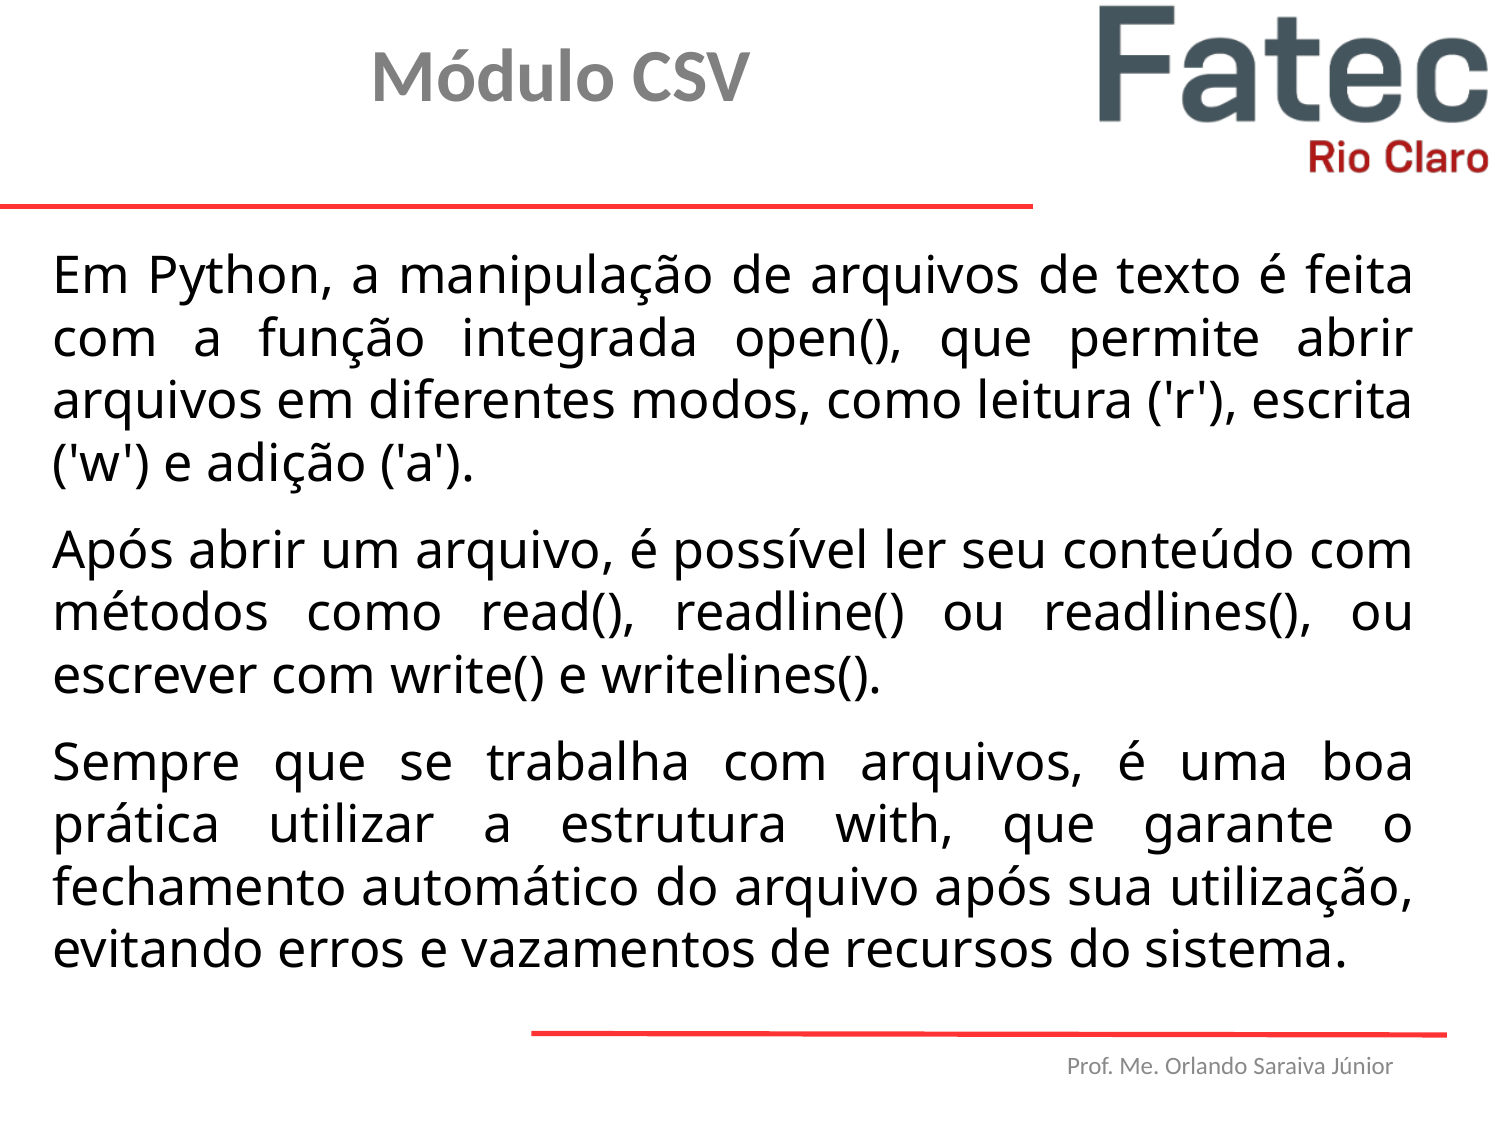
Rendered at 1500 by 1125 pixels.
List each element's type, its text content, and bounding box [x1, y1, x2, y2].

picture [1095, 0, 1496, 180]
title Módulo CSV [29, 19, 1093, 207]
list Em Python, a manipulação de arquivos de texto é feita com a função integrada open(), que permite abrir arquivos em diferentes modos, como leitura ('r'), escrita ('w') e adição ('a'). Após abrir um arquivo, é possível ler seu conteúdo com métodos como read(), readline() ou readlines(), ou escrever com write() e writelines(). Sempre que se trabalha com arquivos, é uma boa prática utilizar a estrutura with, que garante o fechamento automático do arquivo após sua utilização, evitando erros e vazamentos de recursos do sistema. [37, 234, 1431, 1019]
